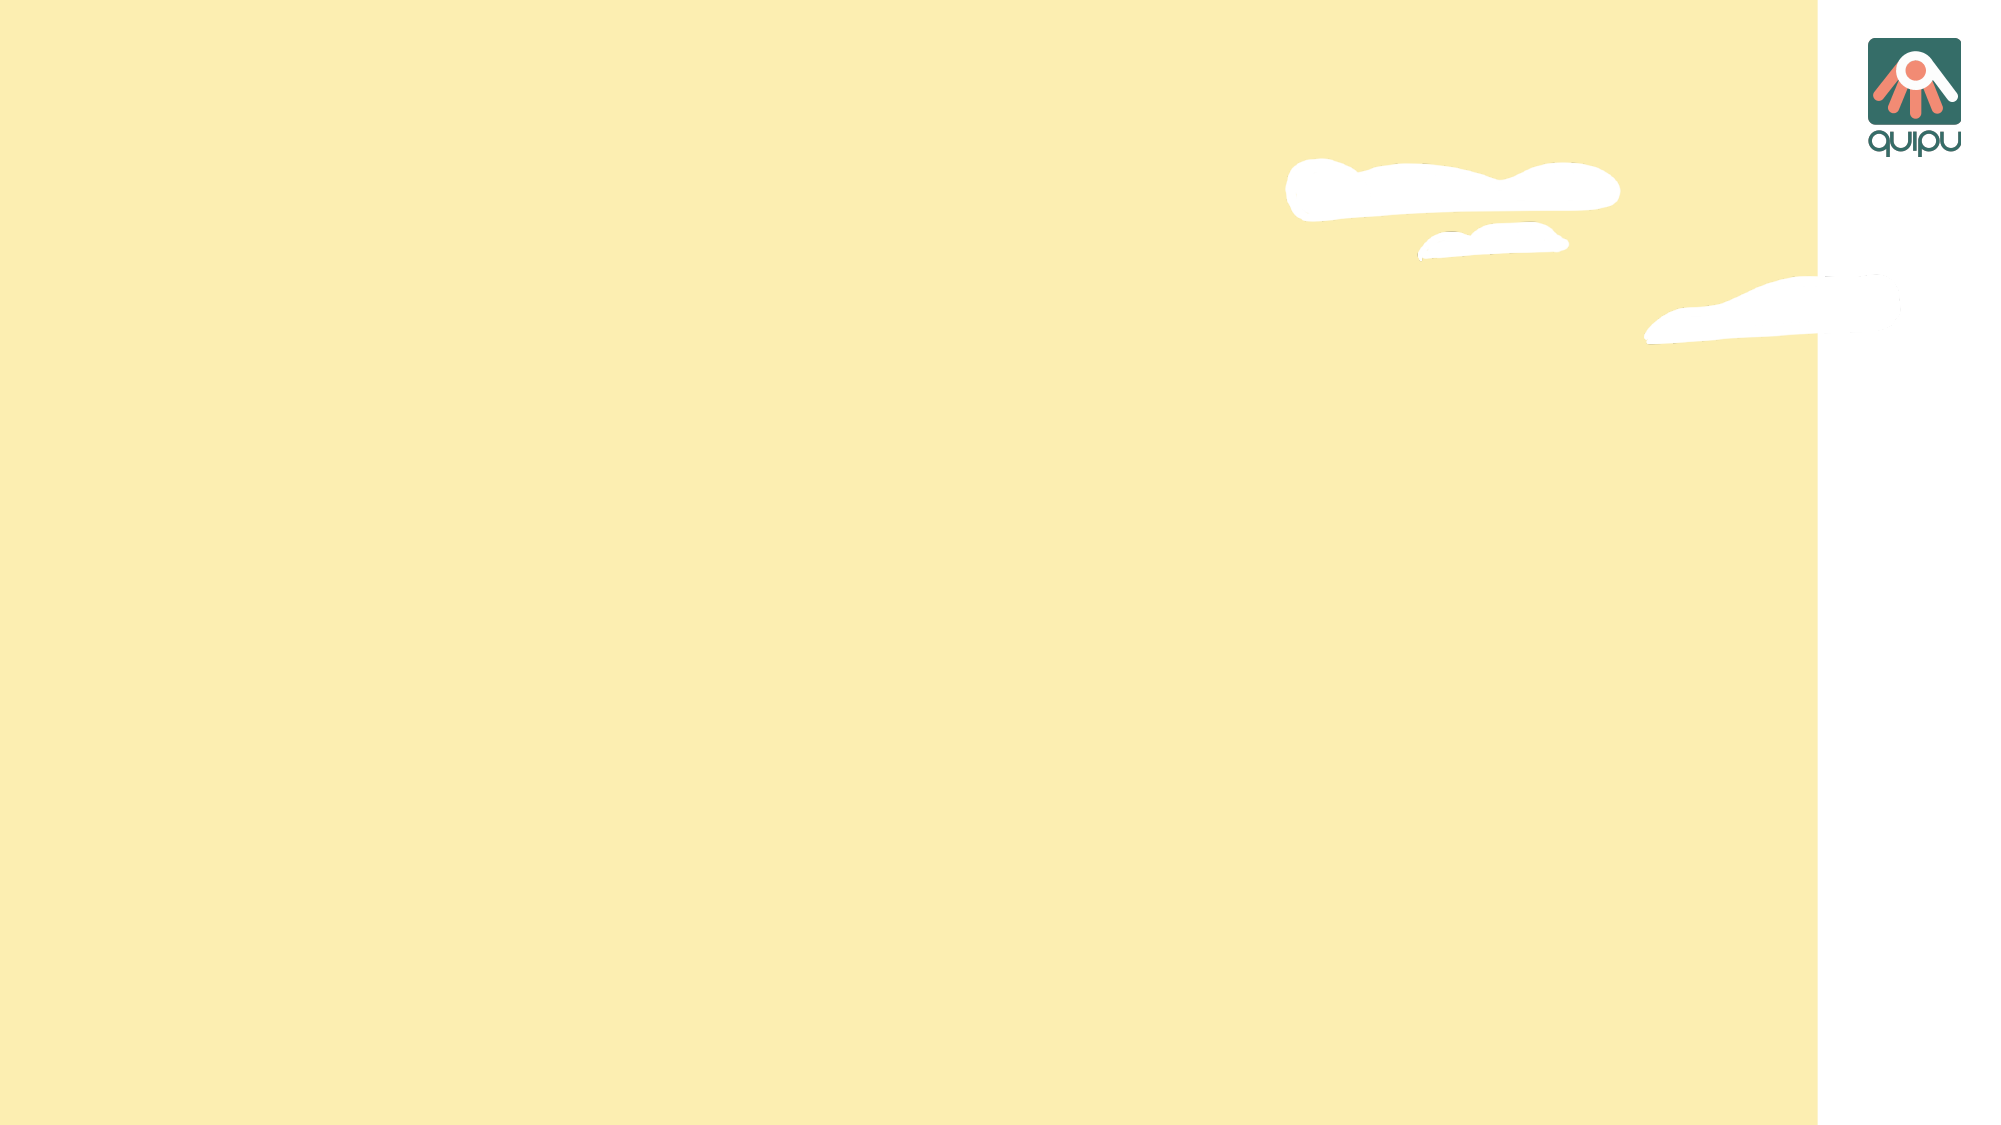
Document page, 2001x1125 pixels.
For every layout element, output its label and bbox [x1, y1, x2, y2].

text_box [1817, 0, 2000, 1125]
picture [1285, 38, 1961, 420]
